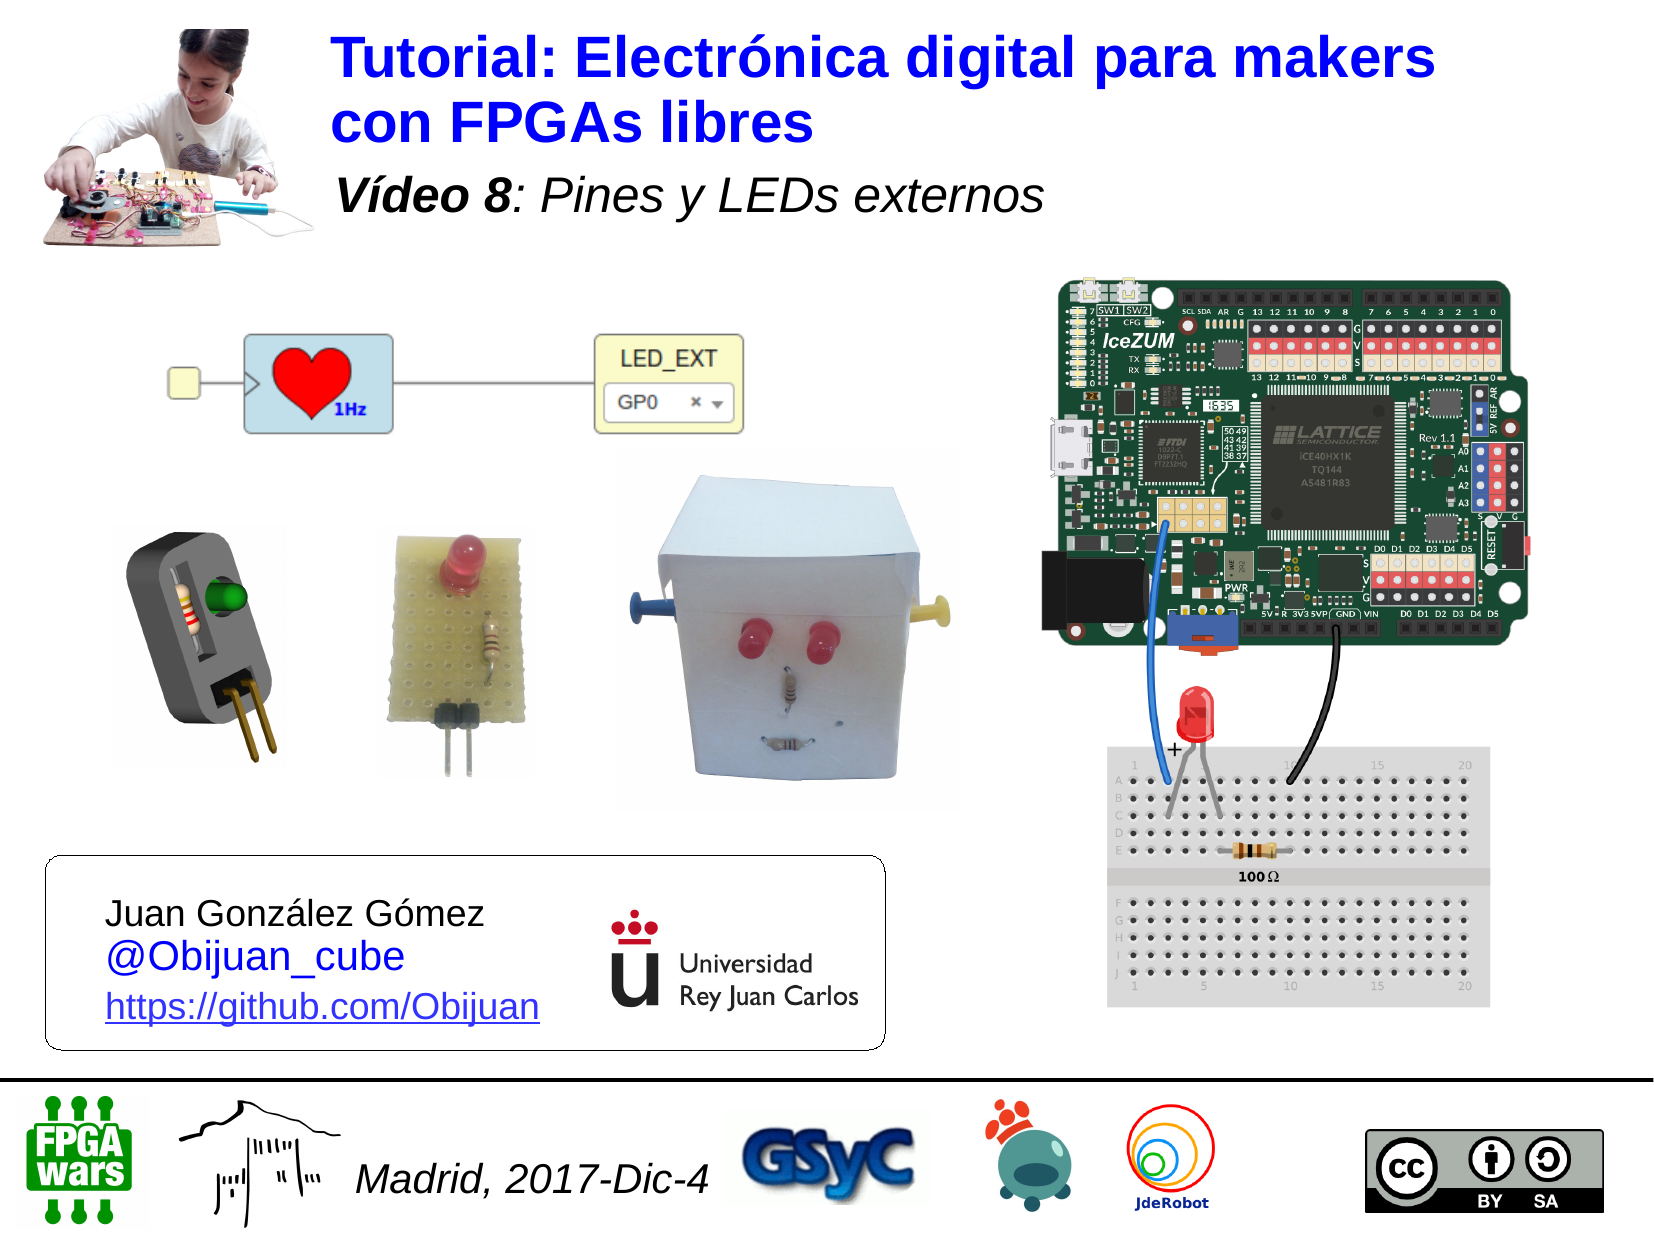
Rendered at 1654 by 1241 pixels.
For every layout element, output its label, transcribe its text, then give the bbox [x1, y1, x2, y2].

picture [165, 1089, 361, 1241]
picture [112, 524, 286, 770]
text_box @Obijuan_cube [90, 925, 451, 1001]
title Tutorial: Electrónica digital para makers con FPGAs libres [330, 15, 1471, 166]
picture [724, 1109, 931, 1205]
picture [30, 29, 961, 812]
picture [15, 1095, 150, 1231]
picture [1365, 1120, 1604, 1221]
text_box Juan González Gómez [90, 885, 601, 946]
text_box Madrid, 2017-Dic-4 [330, 1155, 736, 1203]
picture [970, 1099, 1096, 1216]
text_box [45, 855, 886, 1051]
picture [990, 224, 1591, 1055]
picture [1110, 1094, 1231, 1216]
text_box Vídeo 8: Pines y LEDs externos [240, 165, 1141, 226]
picture [595, 899, 871, 1021]
picture [378, 524, 534, 781]
text_box https://github.com/Obijuan [90, 978, 556, 1036]
